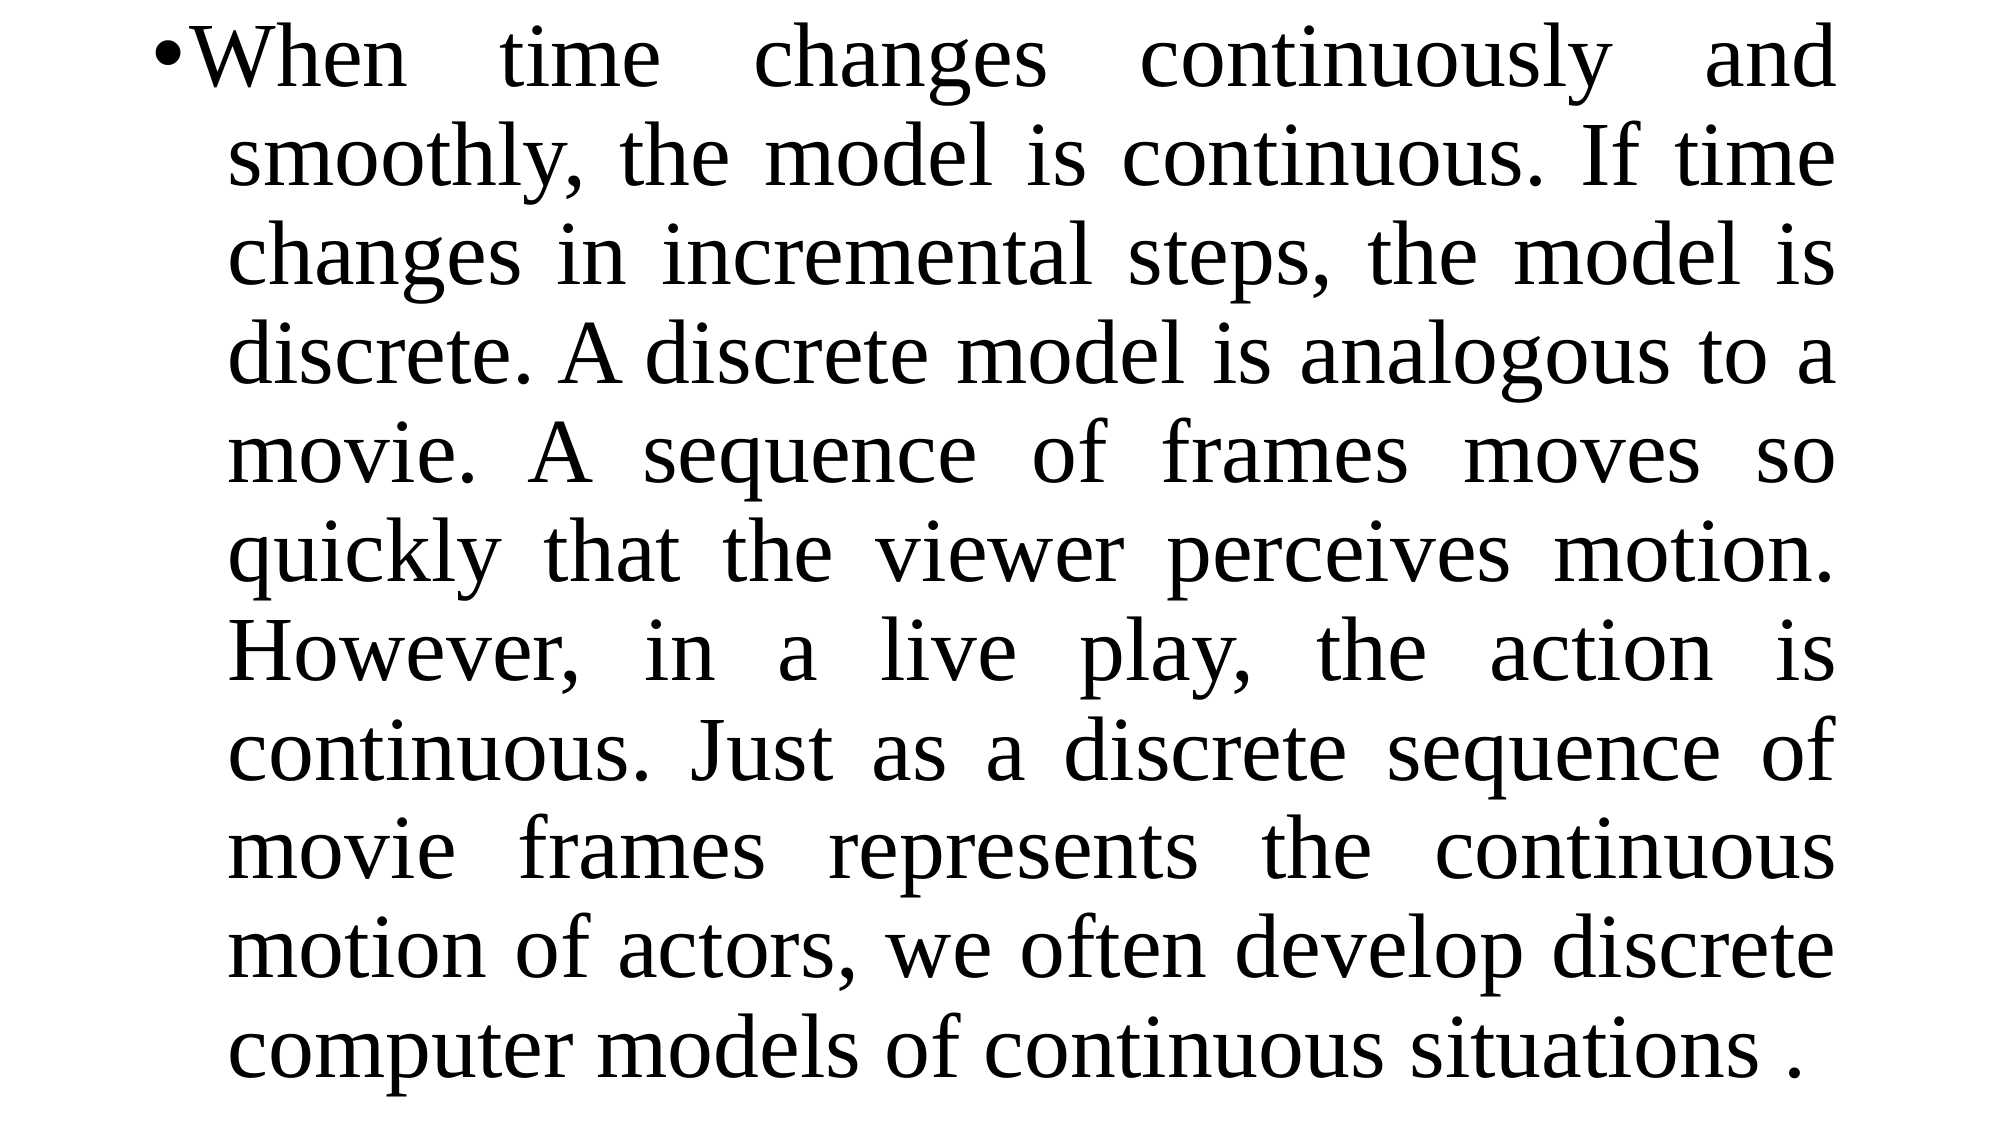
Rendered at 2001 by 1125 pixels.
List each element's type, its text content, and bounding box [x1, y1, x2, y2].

list When time changes continuously and smoothly, the model is continuous. If time changes in incremental steps, the model is discrete. A discrete model is analogous to a movie. A sequence of frames moves so quickly that the viewer perceives motion. However, in a live play, the action is continuous. Just as a discrete sequence of movie frames represents the continuous motion of actors, we often develop discrete computer models of continuous situations . [137, 0, 1863, 1125]
